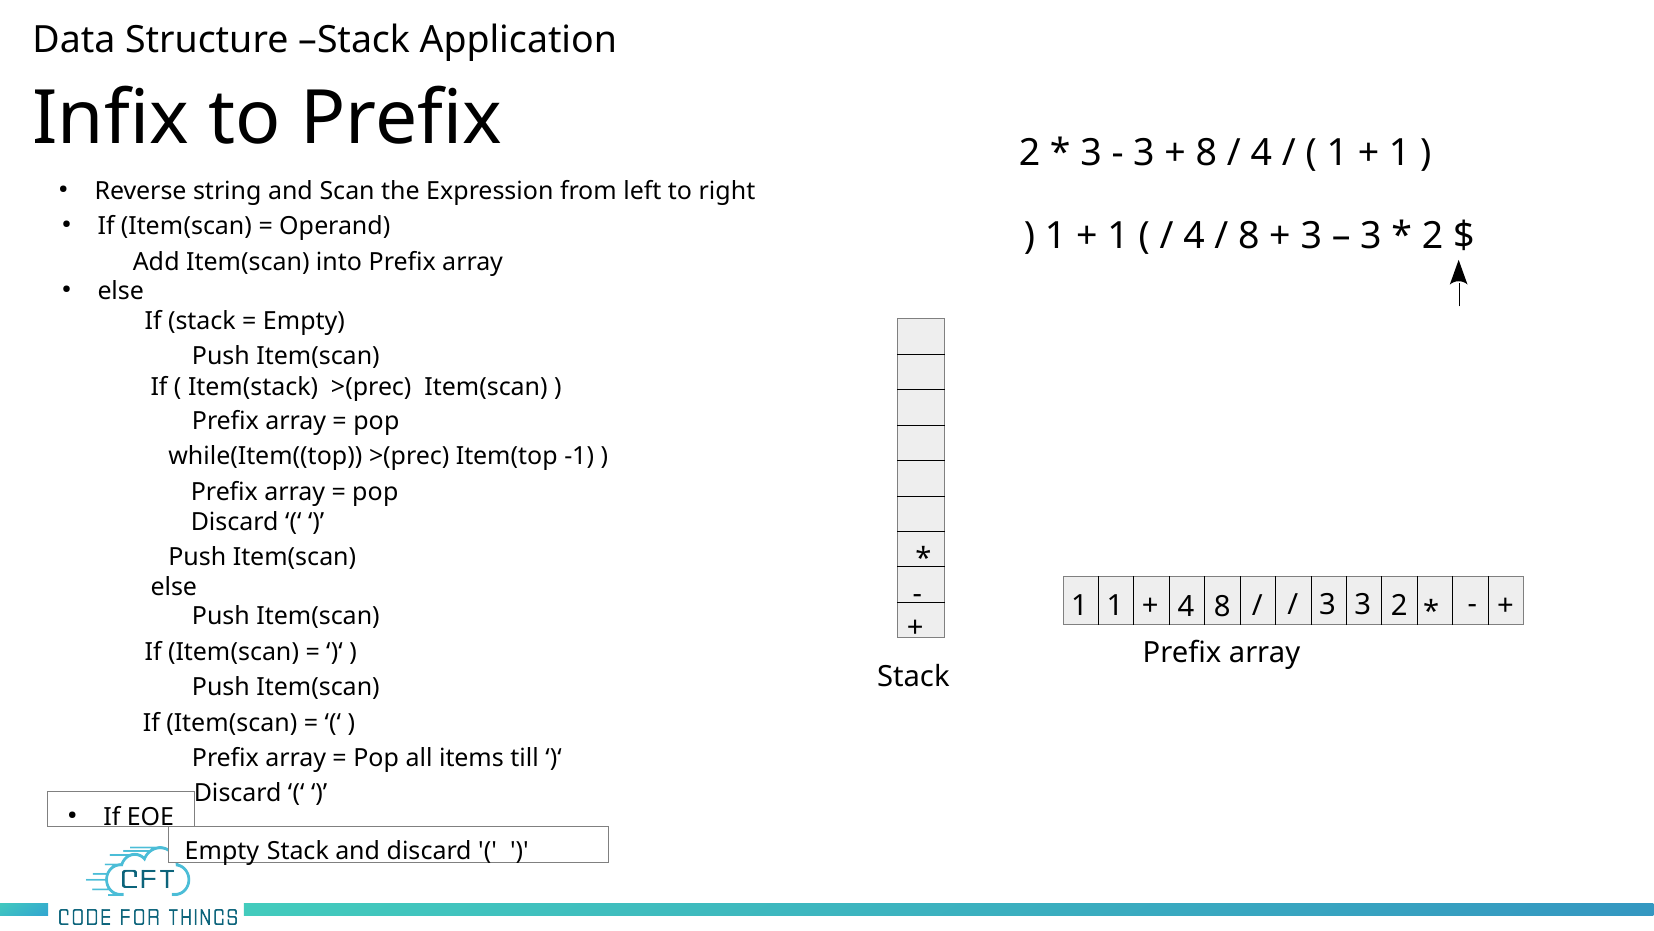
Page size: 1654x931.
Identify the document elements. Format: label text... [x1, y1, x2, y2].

text_box Prefix array = Pop all items till ‘)‘ [141, 732, 685, 792]
text_box Empty Stack and discard '(' ')' [134, 820, 656, 880]
text_box 3 [1339, 576, 1388, 626]
text_box Stack [862, 647, 973, 697]
text_box 1 [1091, 577, 1127, 627]
text_box Discard ‘(‘ ‘)’ [143, 767, 475, 812]
text_box If ( Item(stack) >(prec) Item(scan) ) [100, 360, 632, 406]
text_box Prefix array [1128, 626, 1341, 674]
text_box If (Item(scan) = Operand) [47, 200, 491, 260]
text_box If (Item(scan) = ‘(‘ ) [92, 696, 449, 756]
text_box else [47, 265, 213, 325]
text_box * [1408, 582, 1453, 633]
text_box [47, 791, 53, 827]
text_box Push Item(scan) [141, 661, 473, 706]
text_box Add Item(scan) into Prefix array [82, 236, 780, 286]
text_box / [1272, 575, 1317, 626]
text_box 2 * 3 - 3 + 8 / 4 / ( 1 + 1 ) [968, 118, 1554, 178]
text_box Reverse string and Scan the Expression from left to right [44, 165, 960, 225]
text_box - [1452, 575, 1498, 625]
text_box [897, 318, 945, 354]
text_box else [100, 561, 243, 621]
text_box [897, 461, 945, 496]
text_box If (stack = Empty) [94, 295, 449, 355]
text_box [897, 497, 945, 531]
text_box 1 [1056, 576, 1105, 627]
text_box [1418, 576, 1452, 582]
text_box * [900, 529, 946, 579]
picture [59, 846, 237, 925]
text_box [897, 426, 945, 460]
text_box 2 [1376, 577, 1425, 627]
text_box Prefix array = pop [141, 395, 498, 430]
text_box Push Item(scan) [118, 531, 390, 576]
text_box + [1482, 576, 1537, 626]
text_box Discard ‘(‘ ‘)’ [140, 496, 376, 531]
text_box Prefix array = pop [140, 466, 442, 526]
text_box 4 [1162, 577, 1211, 627]
text_box [897, 355, 945, 389]
text_box Push Item(scan) [141, 330, 473, 390]
text_box If EOE [53, 791, 201, 836]
text_box 3 [1304, 576, 1339, 626]
text_box + [1127, 577, 1162, 627]
text_box If (Item(scan) = ‘)‘ ) [94, 625, 508, 671]
text_box + [892, 598, 947, 649]
text_box [897, 390, 945, 425]
text_box - [897, 565, 943, 598]
text_box 8 [1211, 577, 1237, 627]
text_box while(Item((top)) >(prec) Item(top -1) ) [118, 430, 762, 489]
text_box / [1237, 577, 1282, 627]
text_box Push Item(scan) [141, 590, 414, 625]
title Data Structure –Stack Application Infix to Prefix [32, 12, 1536, 166]
text_box ) 1 + 1 ( / 4 / 8 + 3 – 3 * 2 $ [973, 200, 1577, 260]
